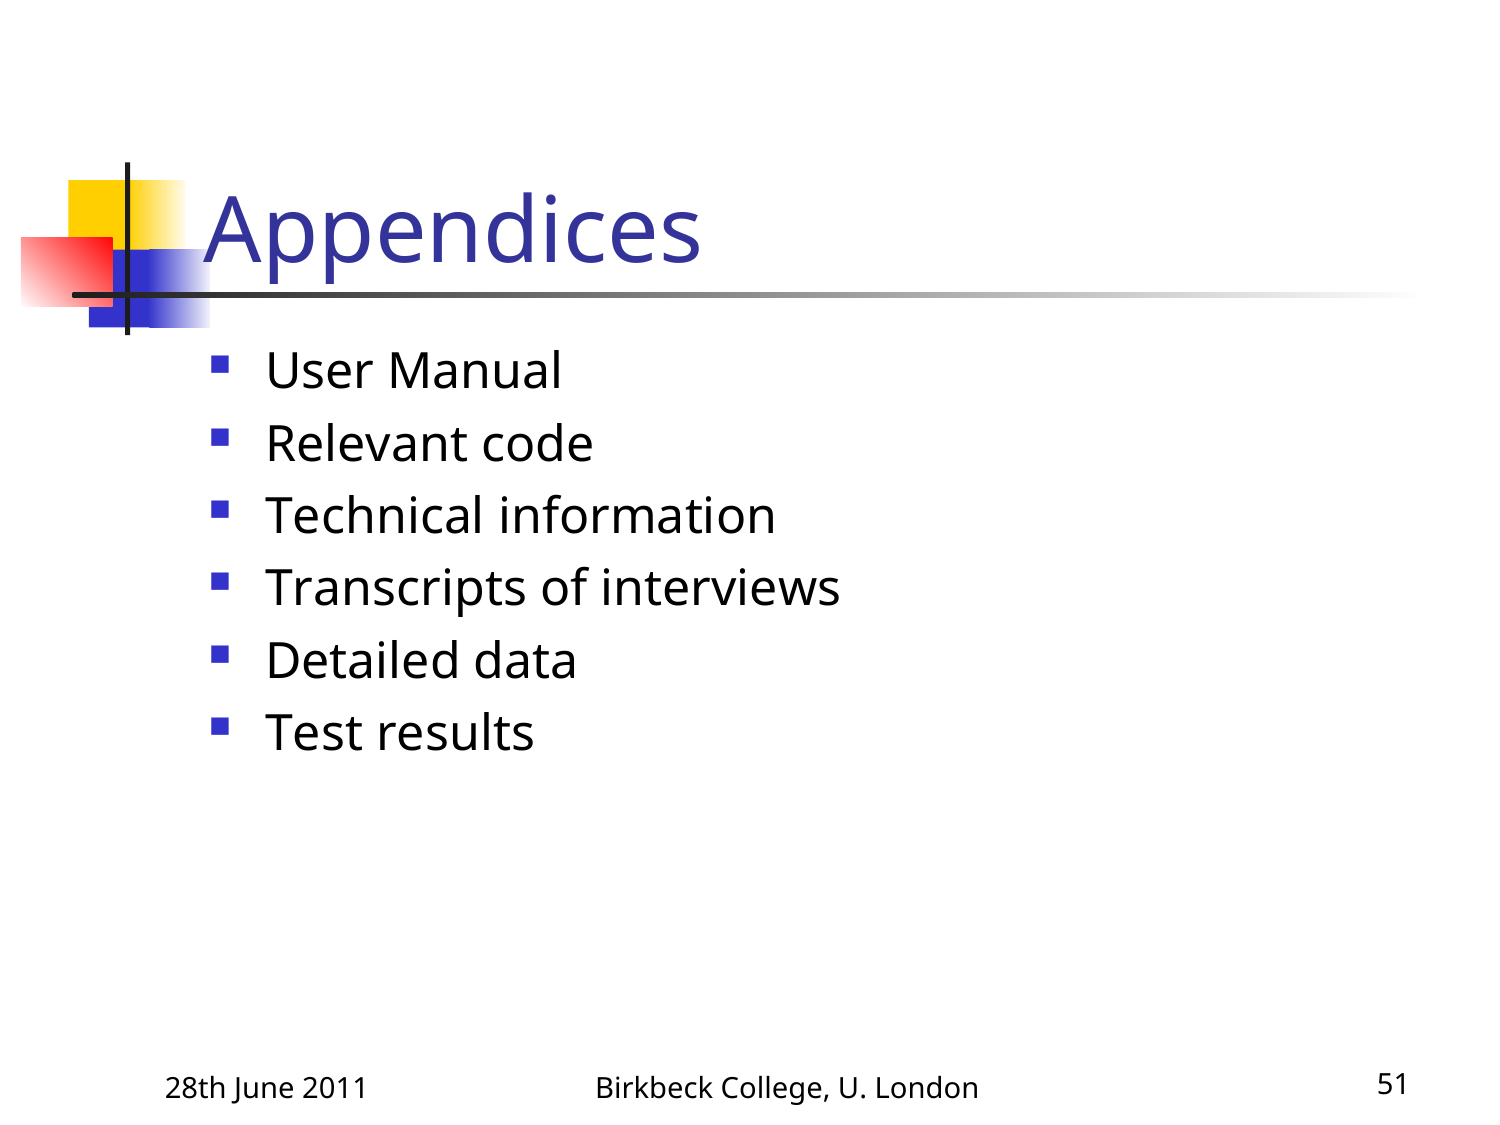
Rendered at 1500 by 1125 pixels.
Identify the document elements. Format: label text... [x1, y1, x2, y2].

text_box Birkbeck College, U. London [549, 1037, 1026, 1113]
title Appendices [188, 101, 1468, 289]
list User Manual Relevant code Technical information Transcripts of interviews Detailed data Test results [193, 331, 1469, 1007]
text_box 28th June 2011 [150, 1037, 463, 1113]
text_box <number> [1112, 1037, 1426, 1113]
